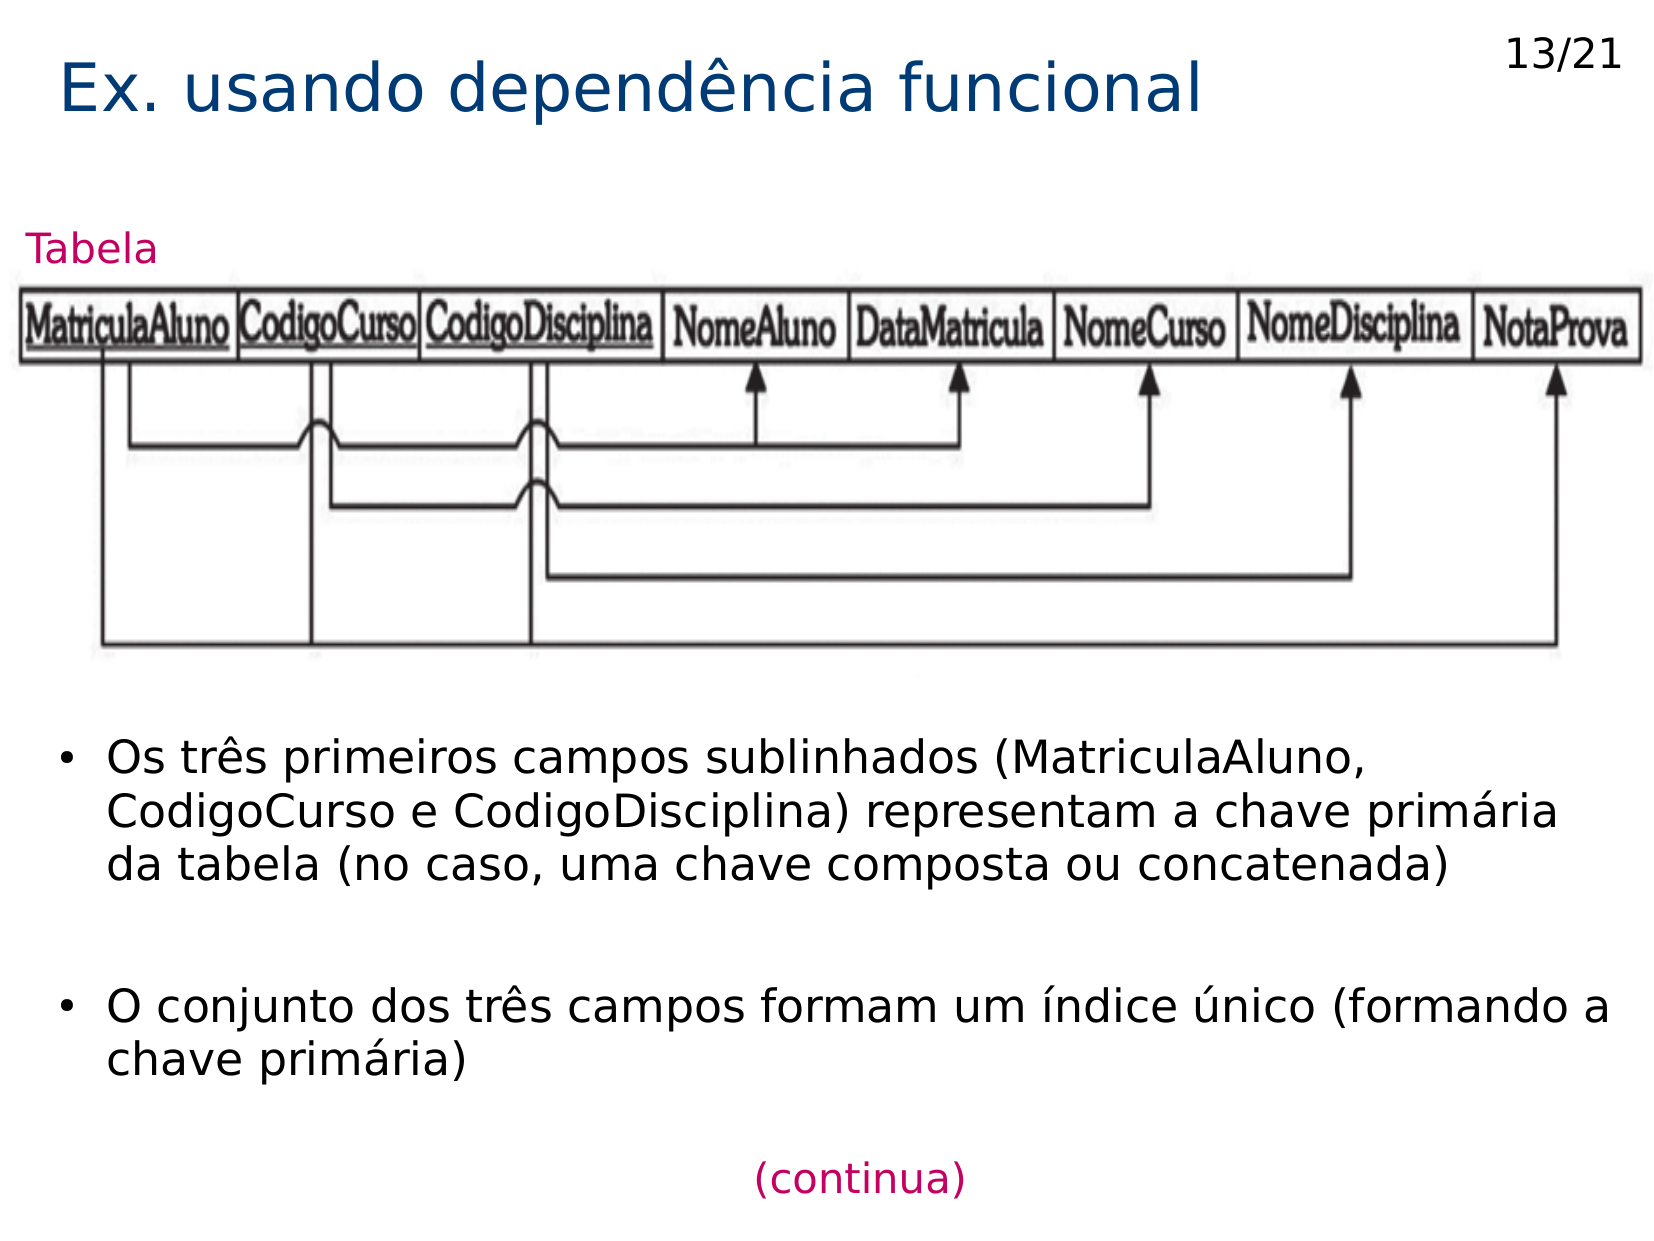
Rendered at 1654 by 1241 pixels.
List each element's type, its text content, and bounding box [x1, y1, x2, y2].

title Ex. usando dependência funcional [59, 29, 1506, 148]
text_box Tabela [7, 214, 645, 292]
picture [7, 265, 1654, 679]
text_box (continua) [738, 1147, 983, 1211]
list Os três primeiros campos sublinhados (MatriculaAluno, CodigoCurso e CodigoDisciplina) representam a chave primária da tabela (no caso, uma chave composta ou concatenada) O conjunto dos três campos formam um índice único (formando a chave primária) [59, 731, 1625, 1211]
